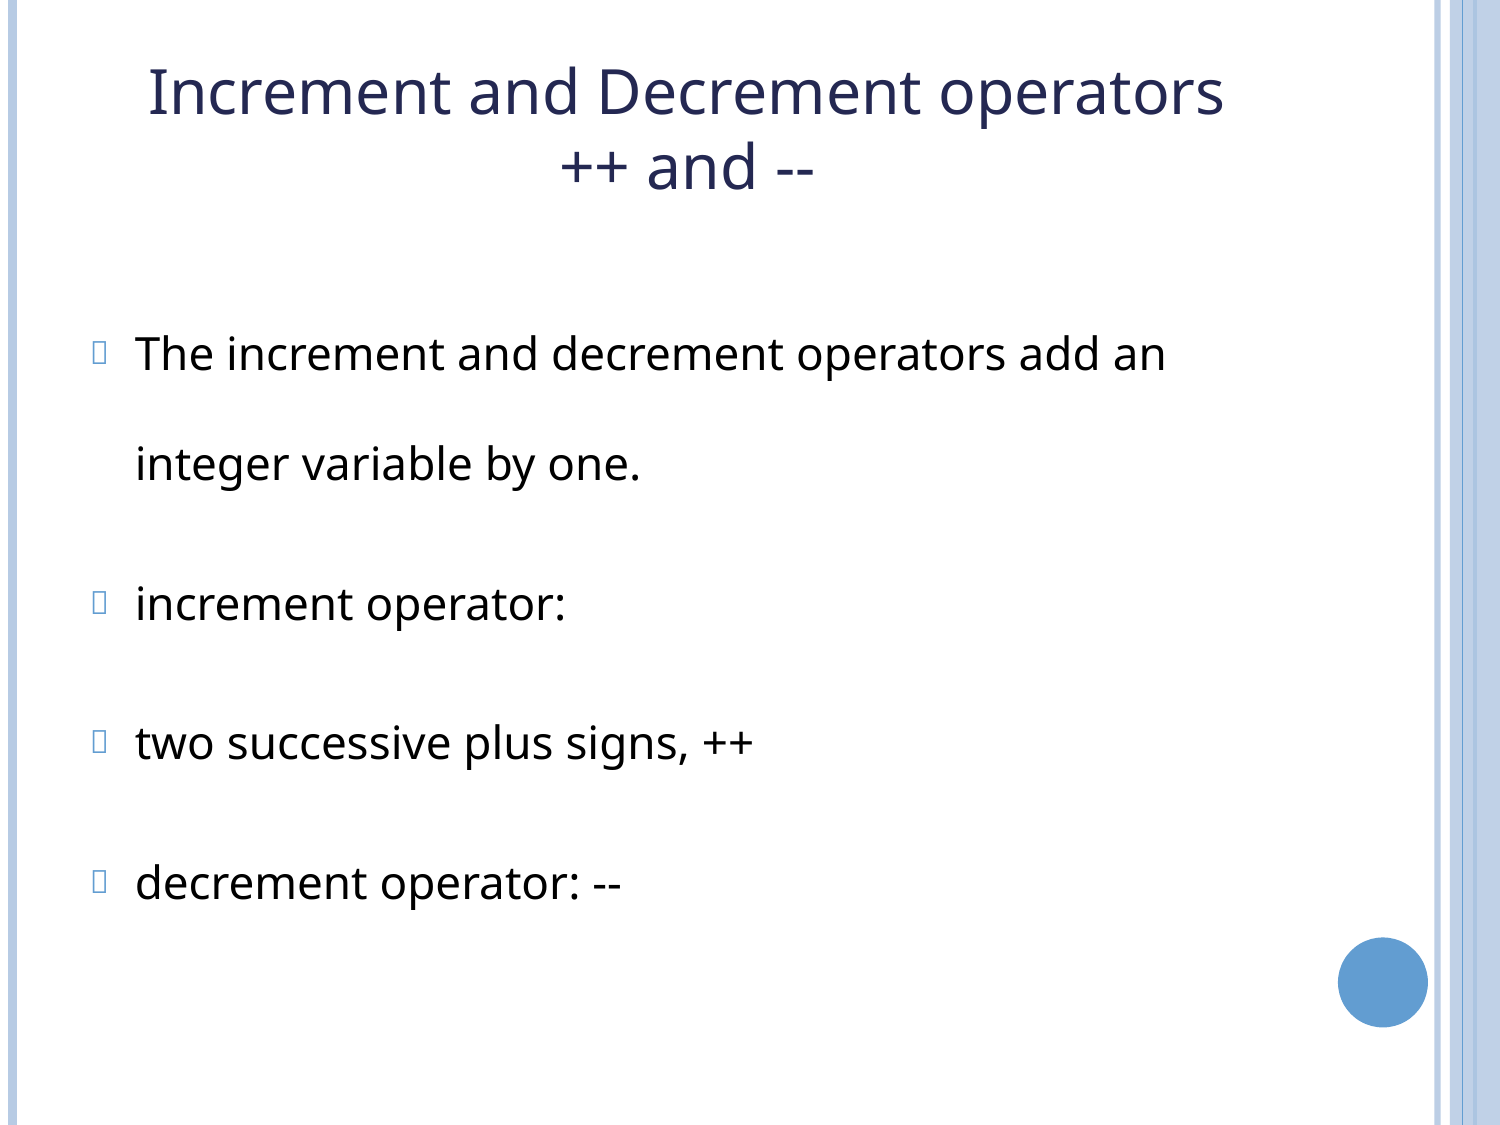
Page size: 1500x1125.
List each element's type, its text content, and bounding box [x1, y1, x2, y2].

title Increment and Decrement operators ++ and -- [75, 45, 1300, 233]
list The increment and decrement operators add an integer variable by one. increment operator: two successive plus signs, ++ decrement operator: -- [75, 262, 1300, 1062]
